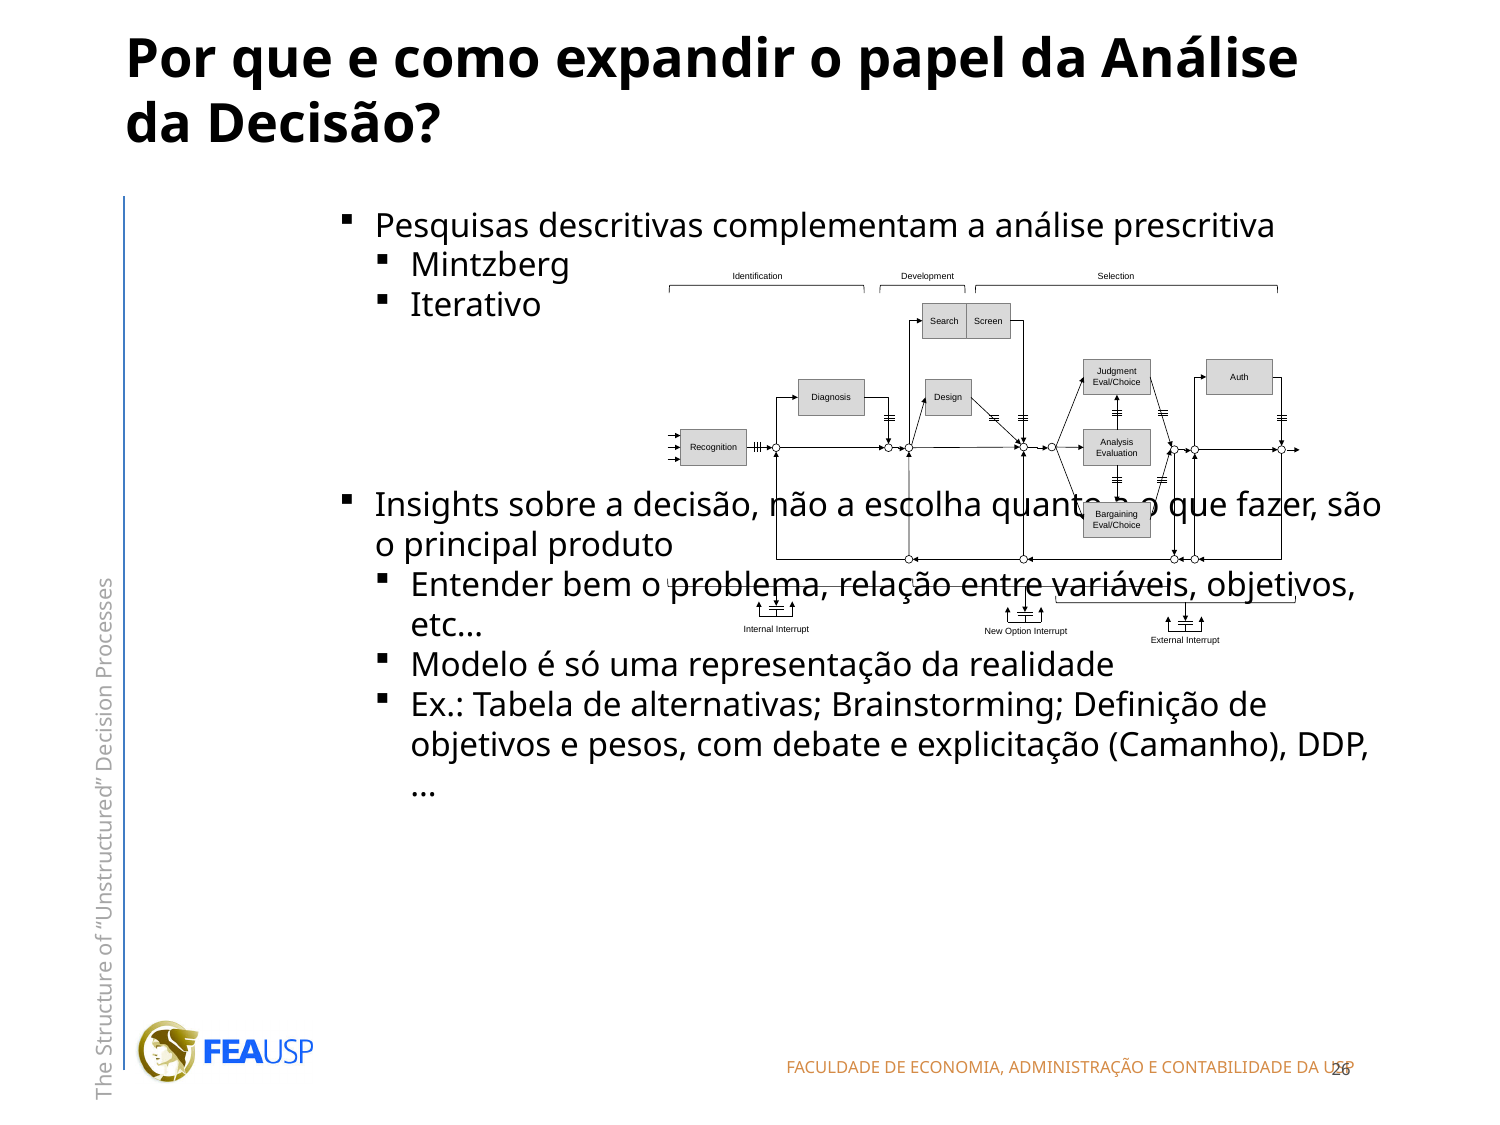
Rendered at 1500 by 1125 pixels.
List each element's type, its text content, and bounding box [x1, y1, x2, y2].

picture [667, 267, 1306, 651]
text_box <number> [1316, 1051, 1425, 1125]
text_box Pesquisas descritivas complementam a análise prescritiva Mintzberg Iterativo Insights sobre a decisão, não a escolha quanto a o que fazer, são o principal produto Entender bem o problema, relação entre variáveis, objetivos, etc… Modelo é só uma representação da realidade Ex.: Tabela de alternativas; Brainstorming; Definição de objetivos e pesos, com debate e explicitação (Camanho), DDP, … [324, 196, 1400, 994]
picture [135, 1020, 313, 1084]
text_box Por que e como expandir o papel da Análise da Decisão? [110, 66, 1387, 161]
